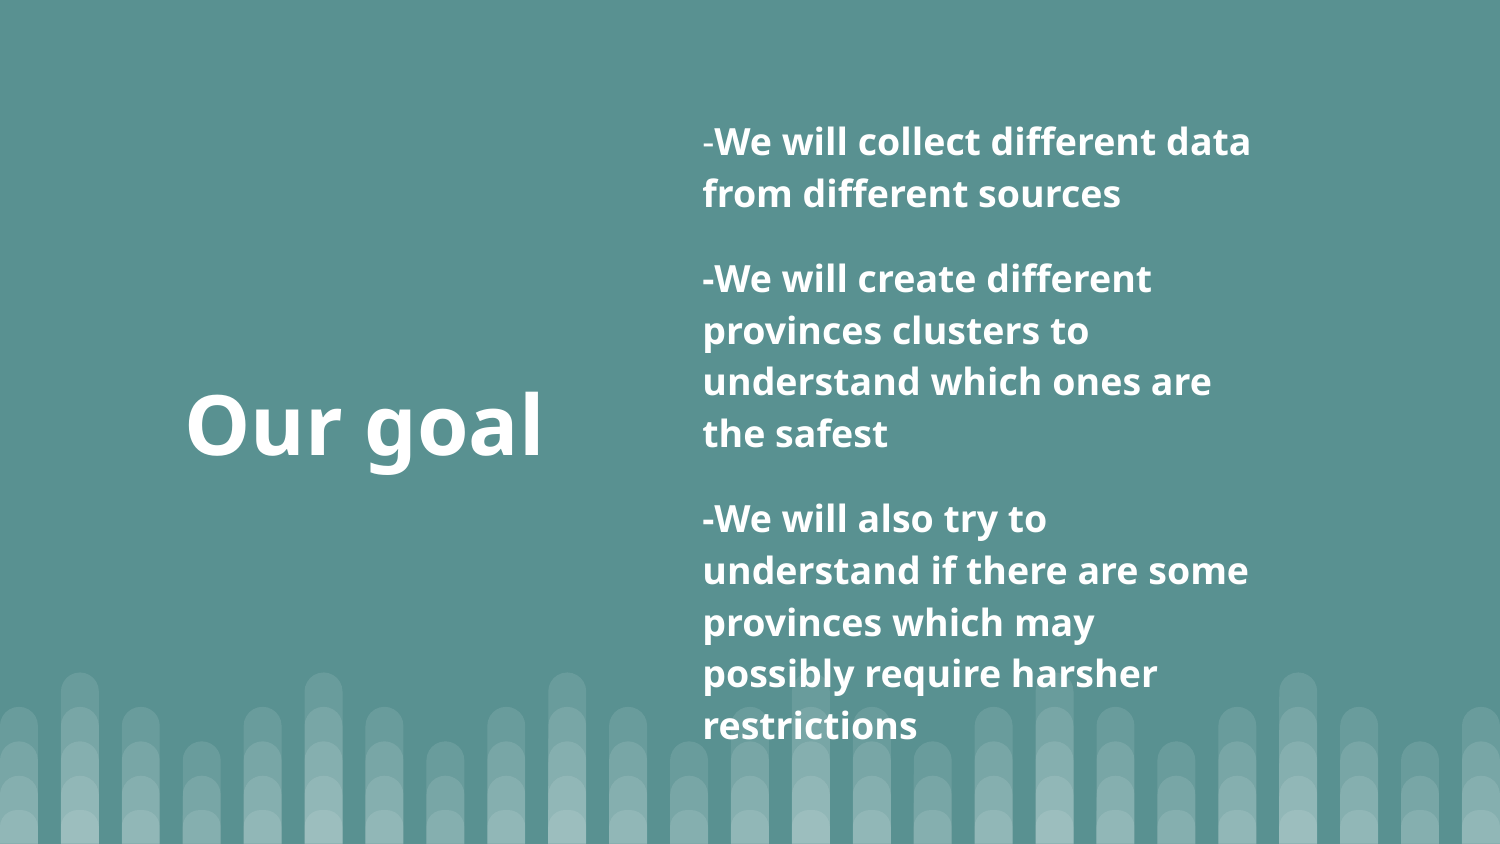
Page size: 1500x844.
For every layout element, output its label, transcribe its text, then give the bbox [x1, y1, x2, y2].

title Our goal [85, 327, 644, 517]
list -We will collect different data from different sources -We will create different provinces clusters to understand which ones are the safest -We will also try to understand if there are some provinces which may possibly require harsher restrictions [687, 96, 1273, 717]
